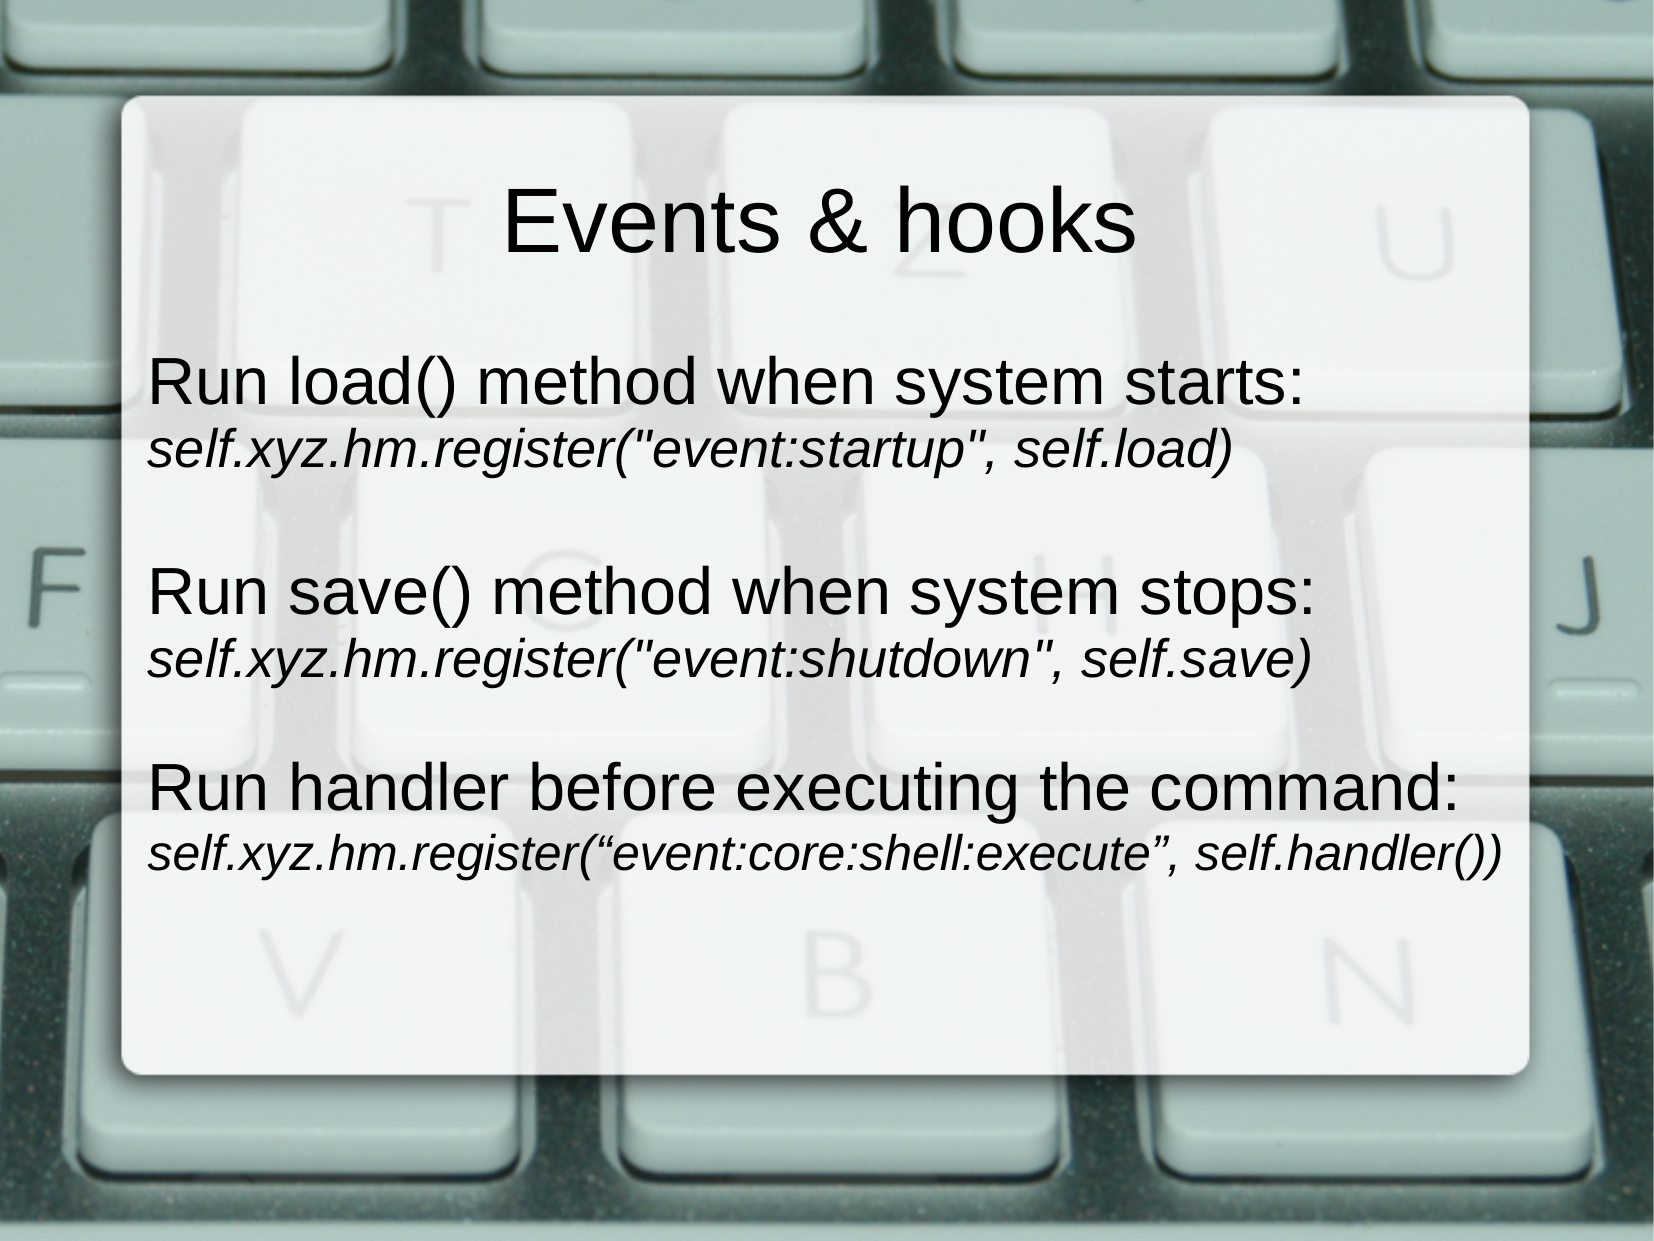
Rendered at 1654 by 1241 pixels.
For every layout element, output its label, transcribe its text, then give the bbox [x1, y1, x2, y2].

picture [0, 0, 1654, 1241]
subtitle Run load() method when system starts: self.xyz.hm.register("event:startup", self.load) Run save() method when system stops: self.xyz.hm.register("event:shutdown", self.save) Run handler before executing the command: self.xyz.hm.register(“event:core:shell:execute”, self.handler()) [147, 344, 1506, 1031]
title Events & hooks [135, 125, 1506, 318]
